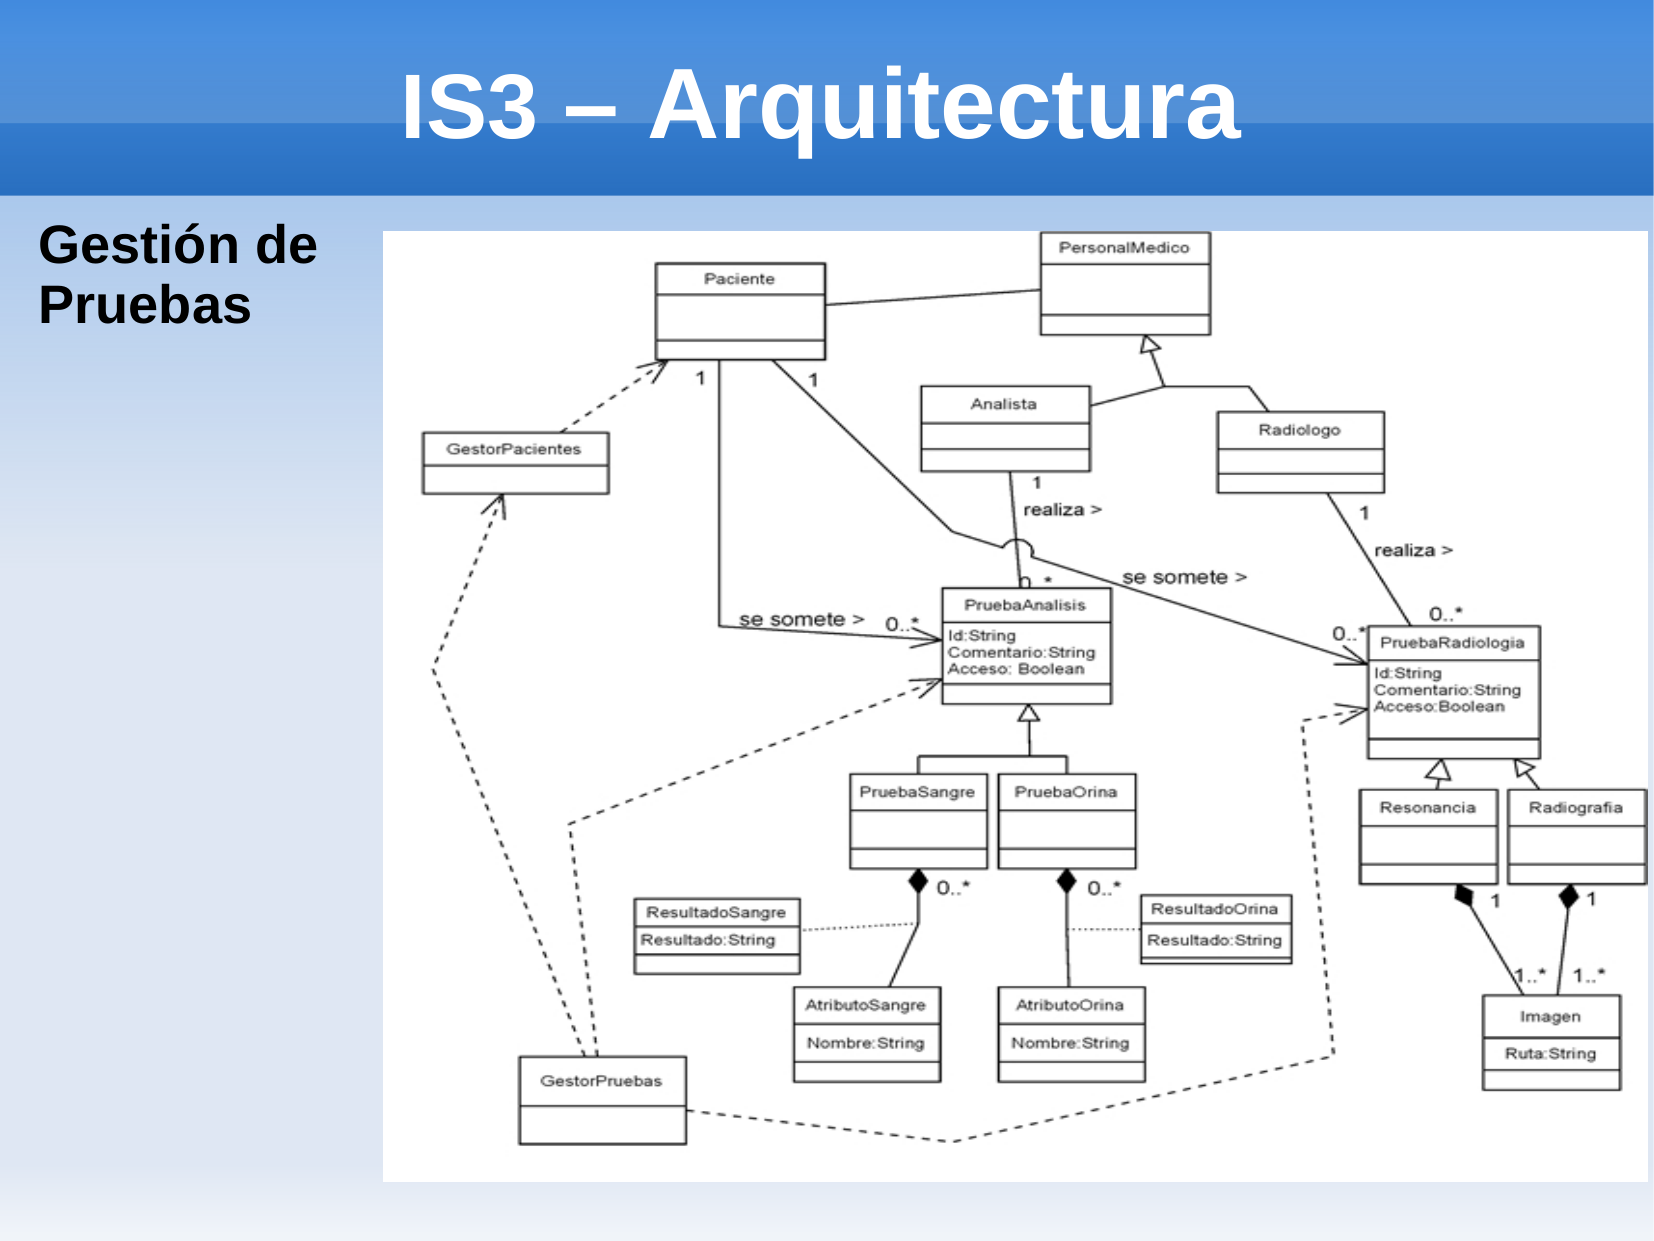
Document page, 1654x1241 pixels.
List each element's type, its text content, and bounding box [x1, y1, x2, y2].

title IS3 – Arquitectura [76, 7, 1565, 200]
picture [0, 0, 1654, 1241]
text_box Gestión de Pruebas [23, 206, 438, 346]
